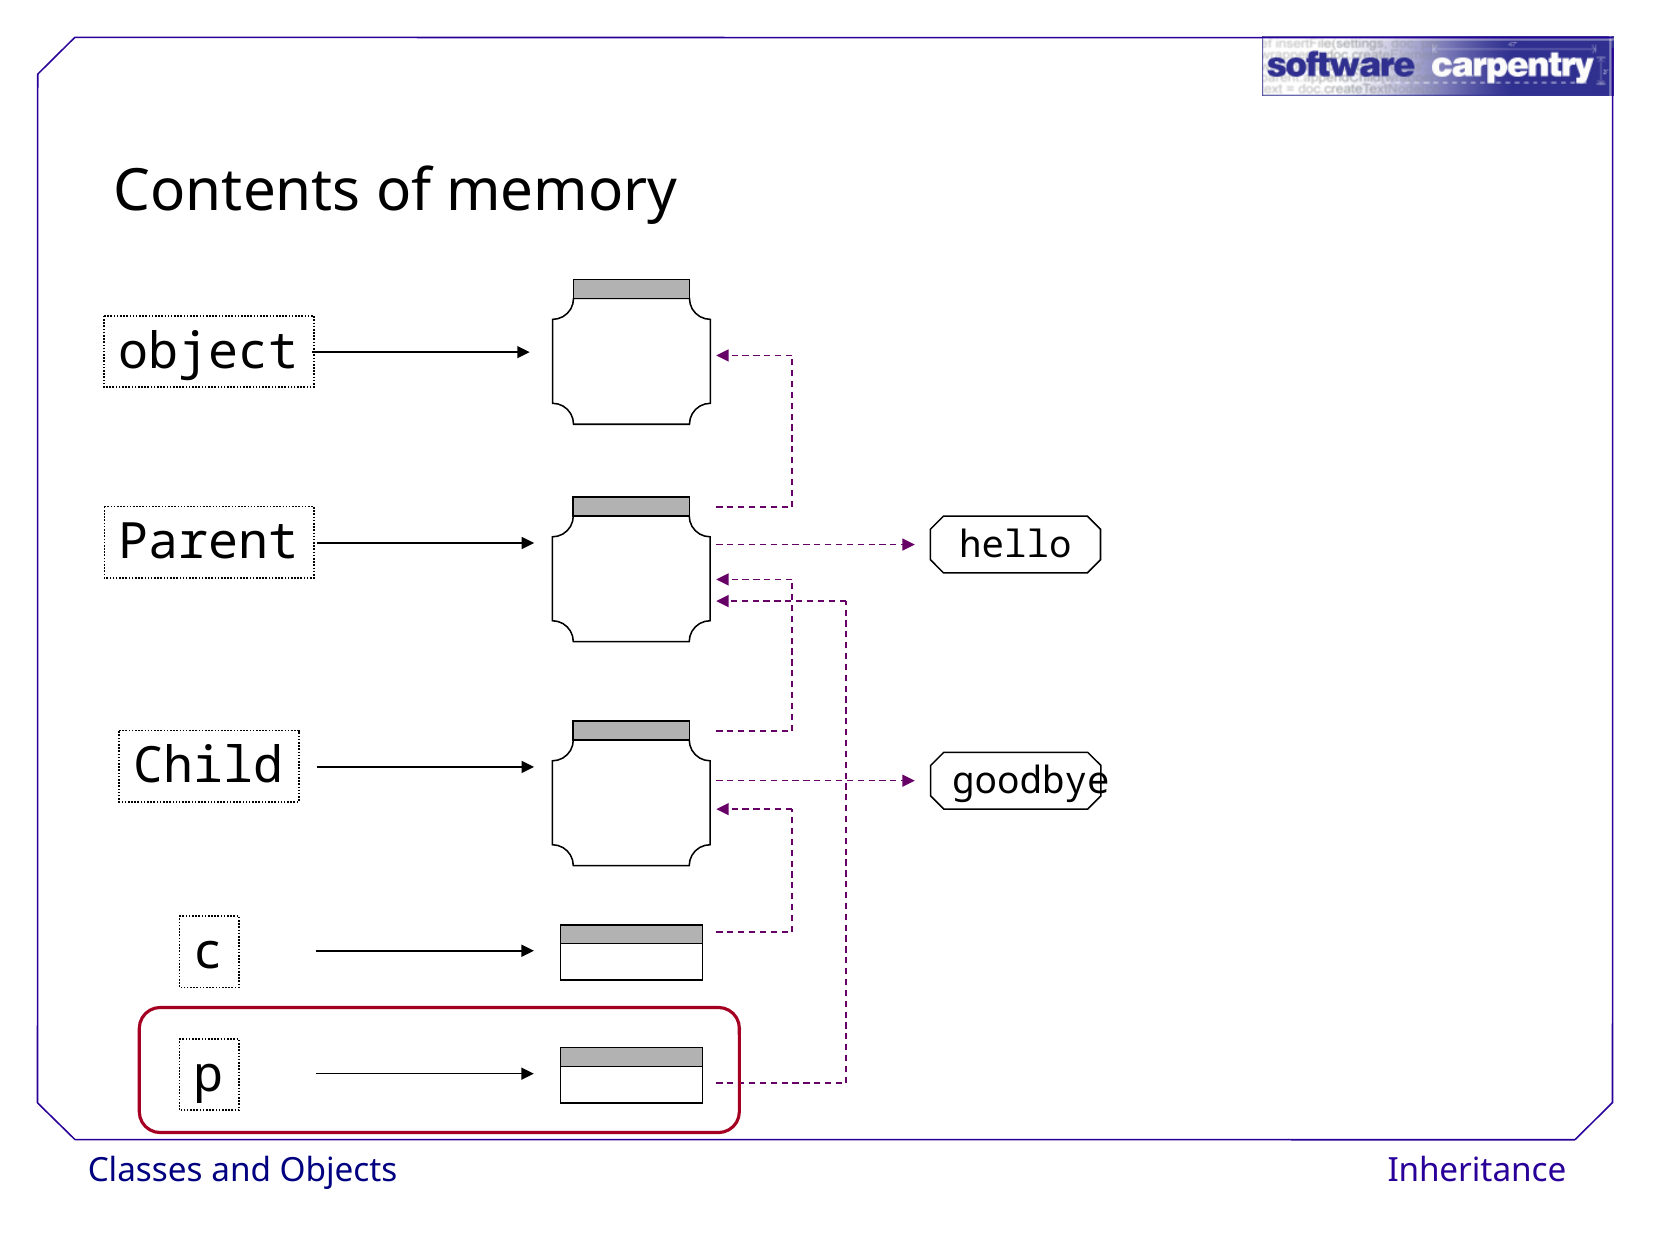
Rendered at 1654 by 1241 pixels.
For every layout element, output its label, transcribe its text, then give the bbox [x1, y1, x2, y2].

text_box object [104, 315, 314, 388]
text_box [573, 721, 690, 741]
text_box [560, 1047, 703, 1067]
text_box [573, 497, 690, 517]
text_box Parent [104, 506, 314, 578]
text_box c [179, 916, 239, 988]
text_box Contents of memory [99, 109, 1517, 231]
picture [1262, 36, 1614, 96]
text_box p [179, 1039, 239, 1111]
text_box goodbye [930, 752, 1101, 810]
text_box [560, 924, 703, 944]
text_box Child [119, 730, 299, 802]
text_box [573, 279, 690, 299]
text_box hello [930, 516, 1101, 573]
